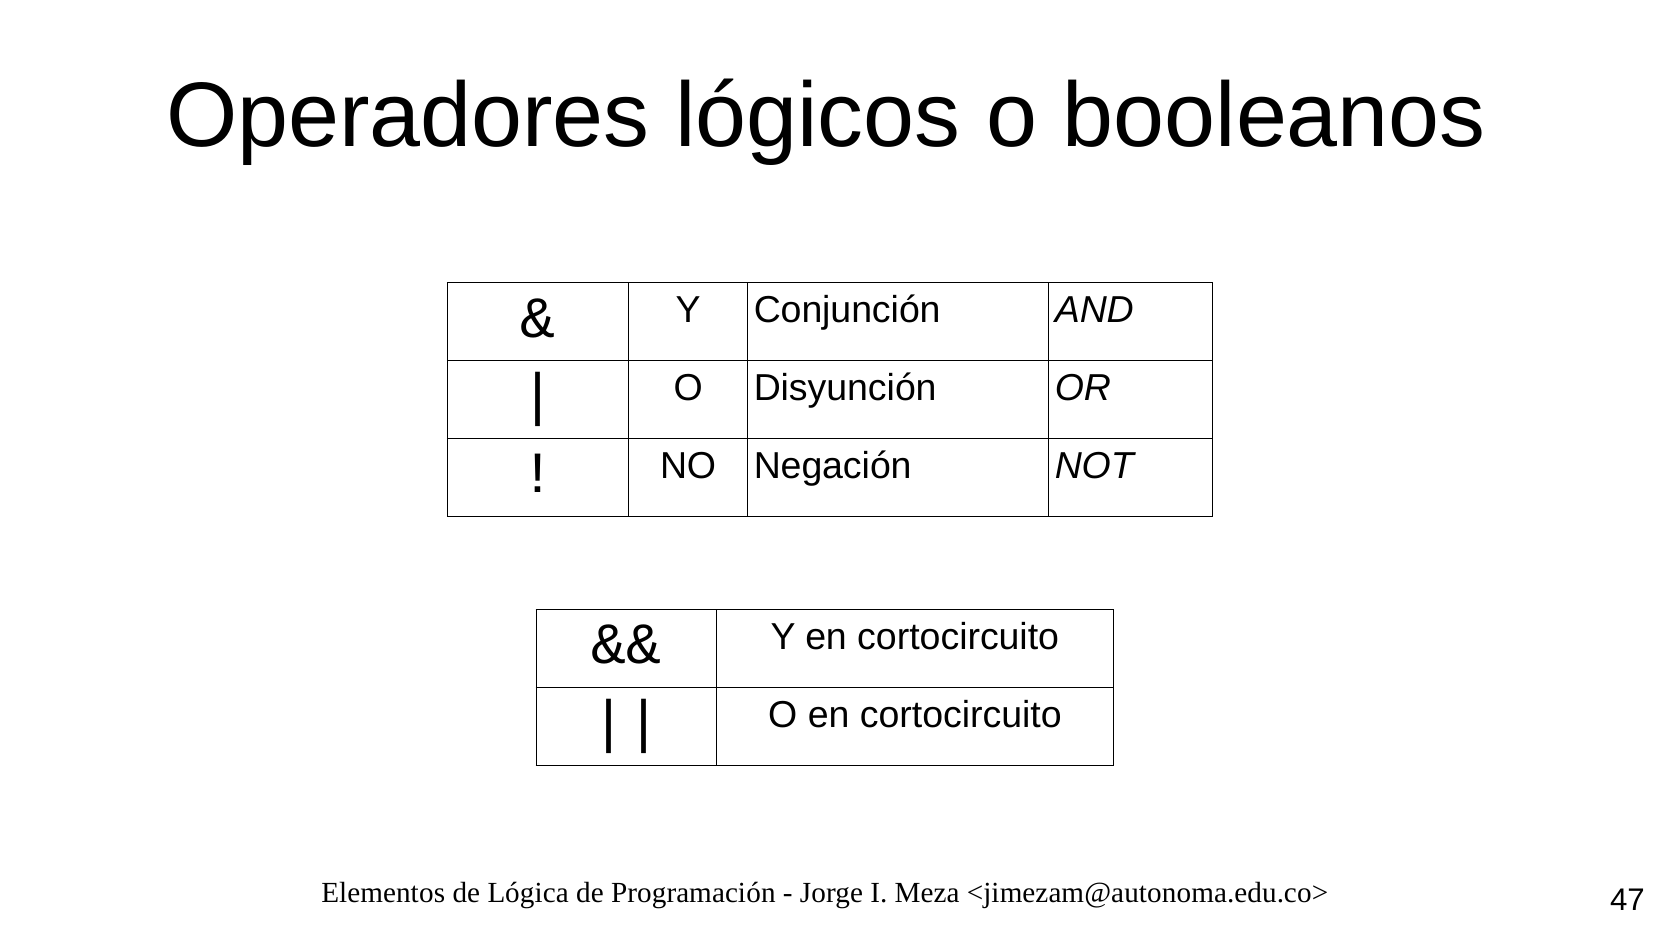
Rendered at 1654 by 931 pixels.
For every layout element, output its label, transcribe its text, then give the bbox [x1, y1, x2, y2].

table_cell OR [1049, 361, 1212, 438]
table_header Y en cortocircuito [717, 610, 1113, 687]
table_header AND [1049, 283, 1212, 360]
table_cell | [448, 361, 628, 438]
table_cell Disyunción [748, 361, 1048, 438]
table_header && [537, 610, 716, 687]
table_header Conjunción [748, 283, 1048, 360]
table_header & [448, 283, 628, 360]
title Operadores lógicos o booleanos [82, 37, 1571, 193]
table_cell NOT [1049, 439, 1212, 516]
table_cell || [537, 688, 716, 765]
table_cell NO [629, 439, 747, 516]
table_cell Negación [748, 439, 1048, 516]
table_cell O [629, 361, 747, 438]
table_cell ! [448, 439, 628, 516]
table_header Y [629, 283, 747, 360]
table_cell O en cortocircuito [717, 688, 1113, 765]
